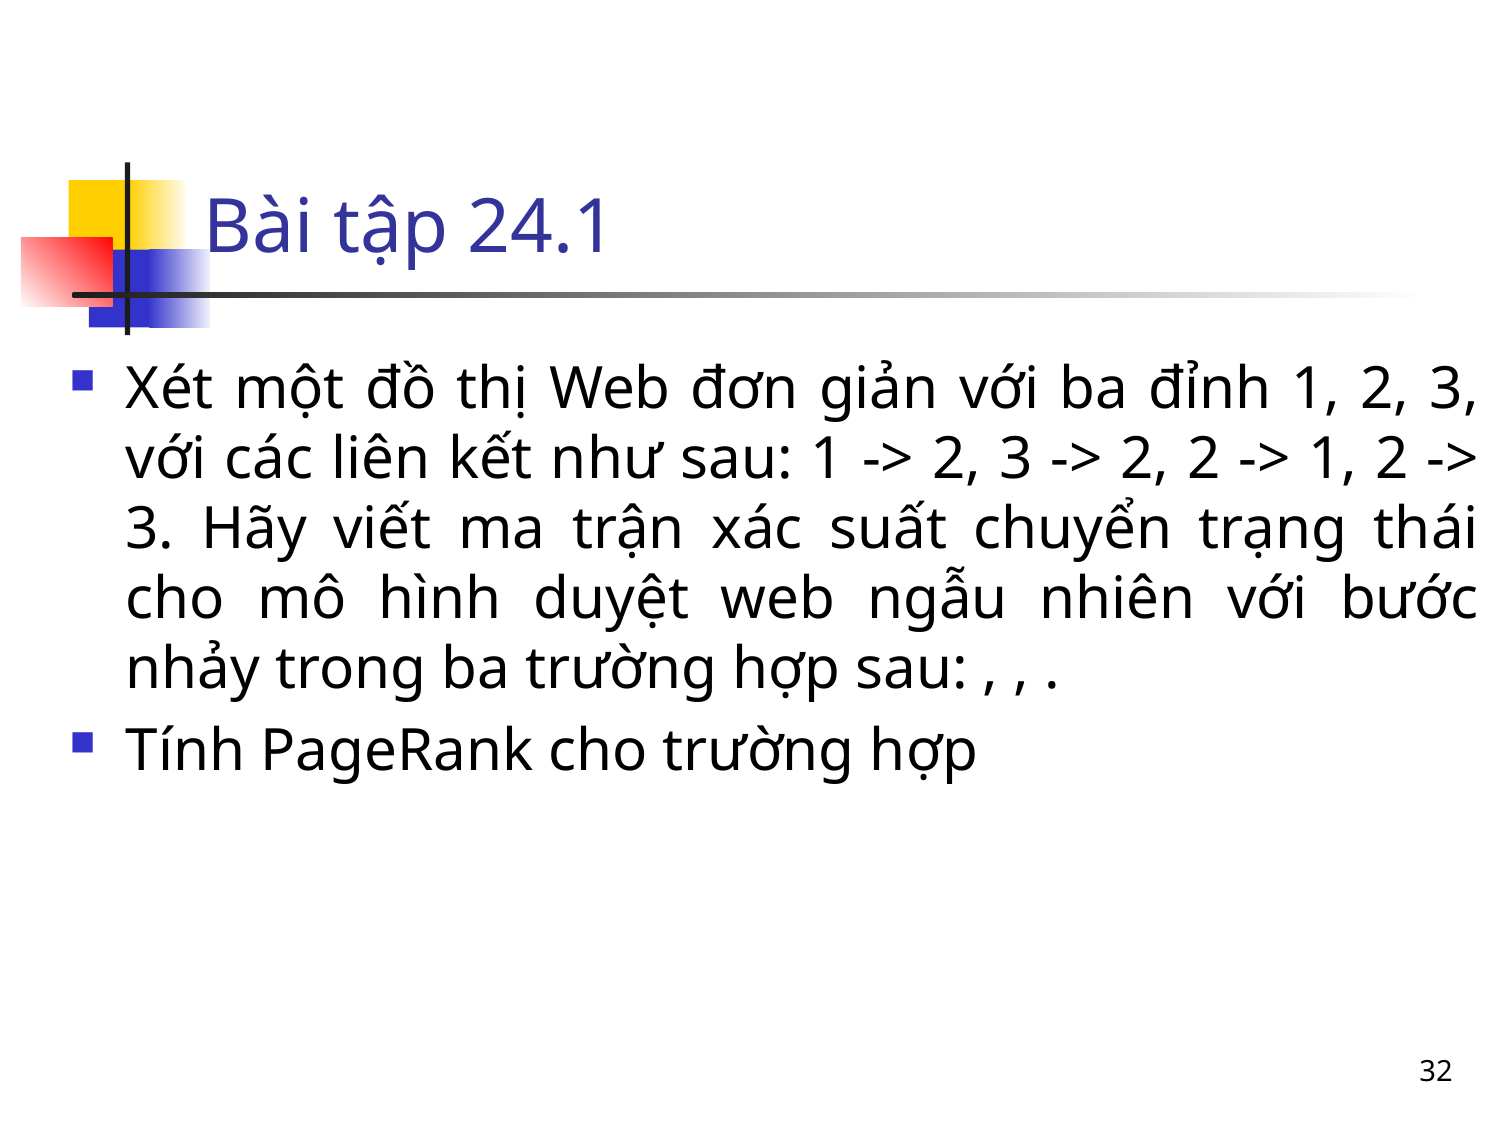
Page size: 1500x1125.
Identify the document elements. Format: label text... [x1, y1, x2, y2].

title Bài tập 24.1 [188, 35, 1468, 275]
text_box Xét một đồ thị Web đơn giản với ba đỉnh 1, 2, 3, với các liên kết như sau: 1 -> 2, 3 -> 2, 2 -> 1, 2 -> 3. Hãy viết ma trận xác suất chuyển trạng thái cho mô hình duyệt web ngẫu nhiên với bước nhảy trong ba trường hợp sau: , , . Tính PageRank cho trường hợp [54, 342, 1495, 1100]
